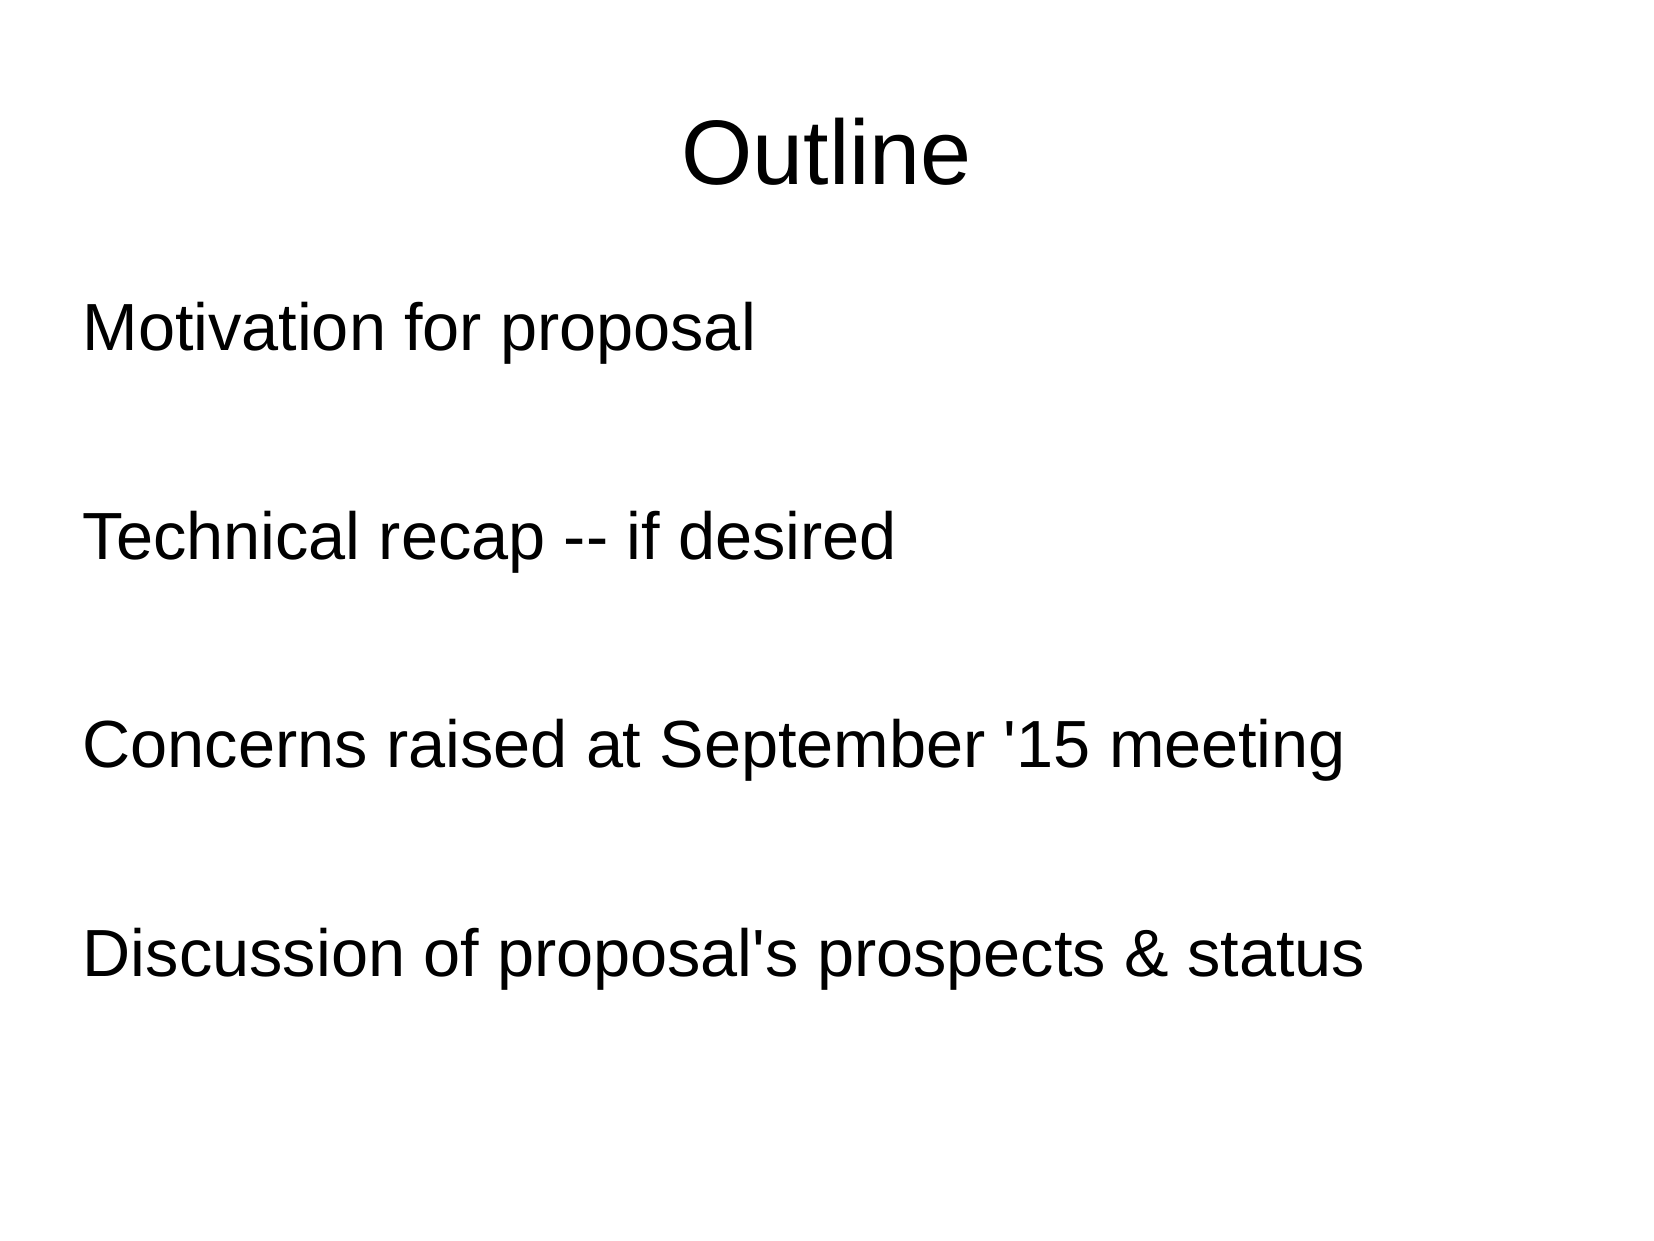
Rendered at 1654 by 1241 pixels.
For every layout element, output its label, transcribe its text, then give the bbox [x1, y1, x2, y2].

list Motivation for proposal Technical recap -- if desired Concerns raised at September '15 meeting Discussion of proposal's prospects & status [82, 290, 1571, 1010]
title Outline [82, 49, 1571, 257]
